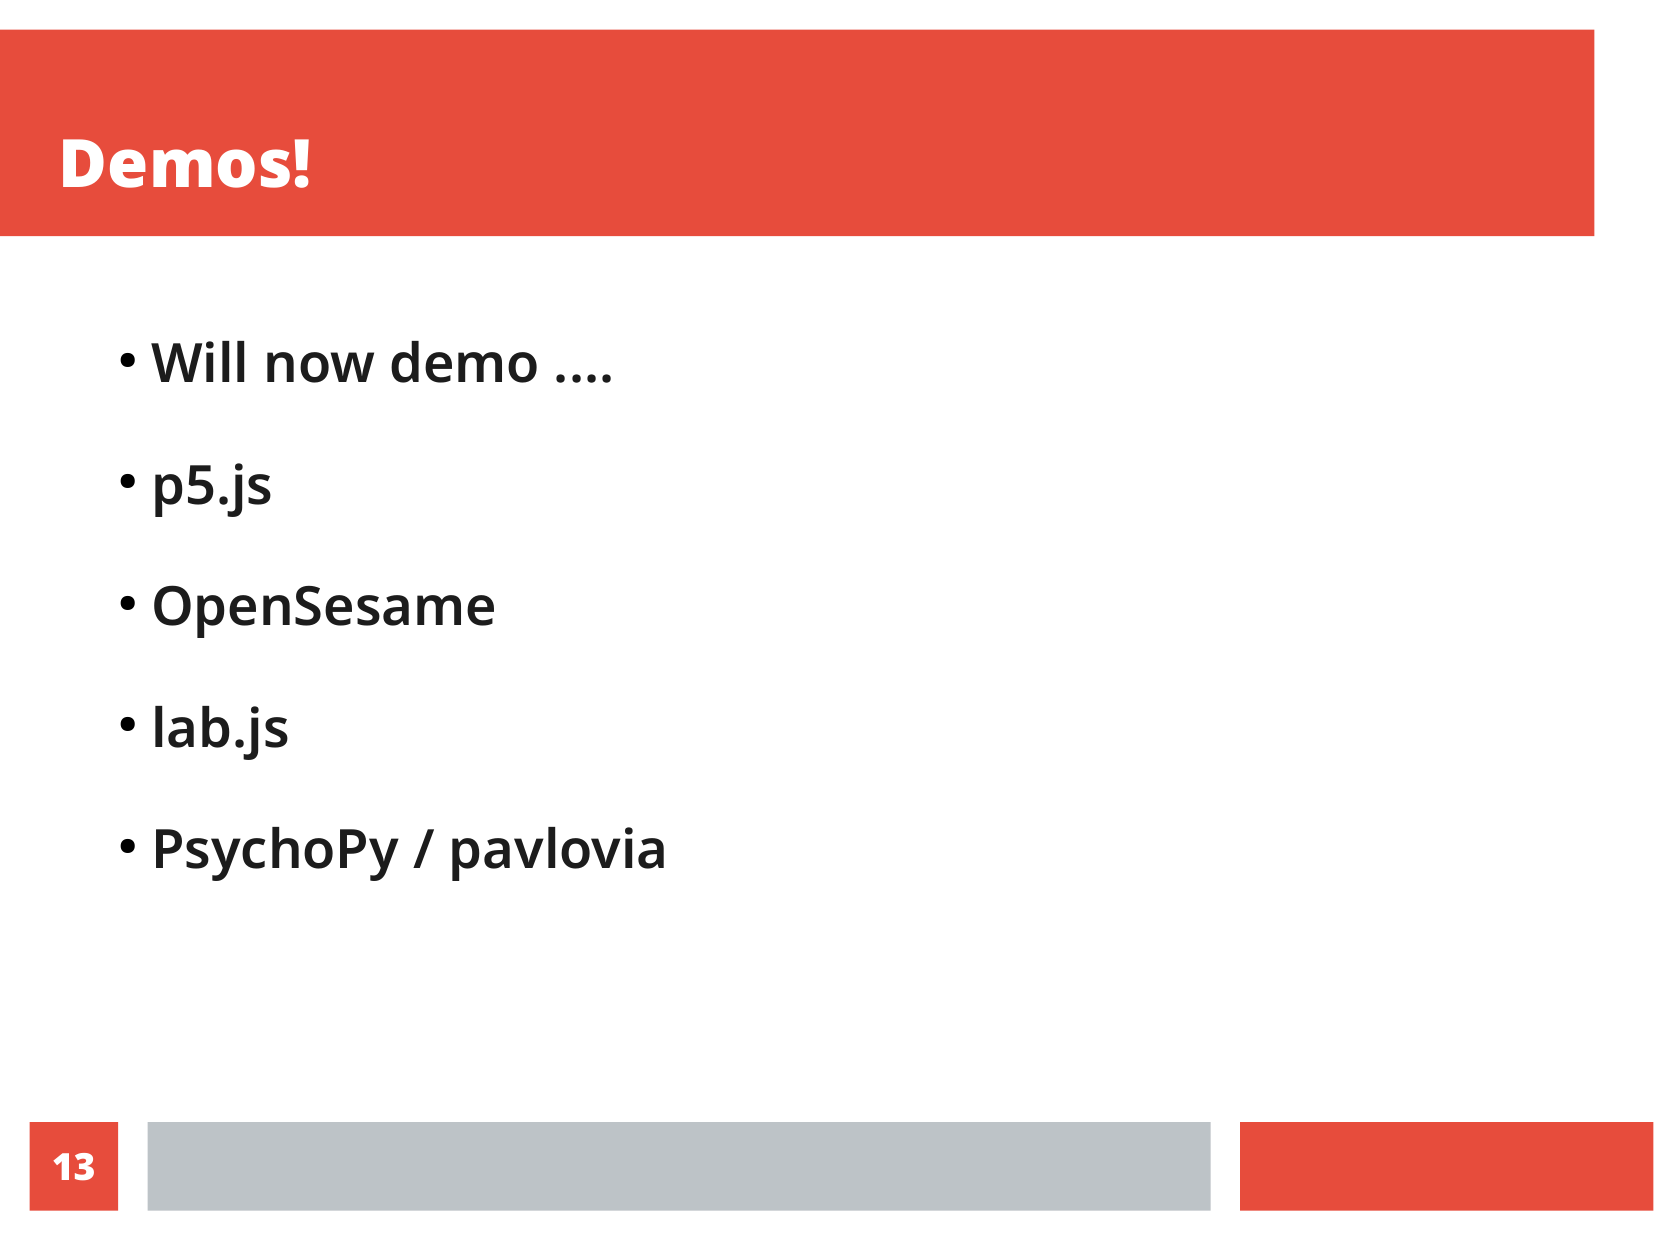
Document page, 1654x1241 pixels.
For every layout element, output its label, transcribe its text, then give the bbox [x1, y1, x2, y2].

title Demos! [59, 59, 1595, 207]
list Will now demo .... p5.js OpenSesame lab.js PsychoPy / pavlovia [59, 324, 1565, 1093]
